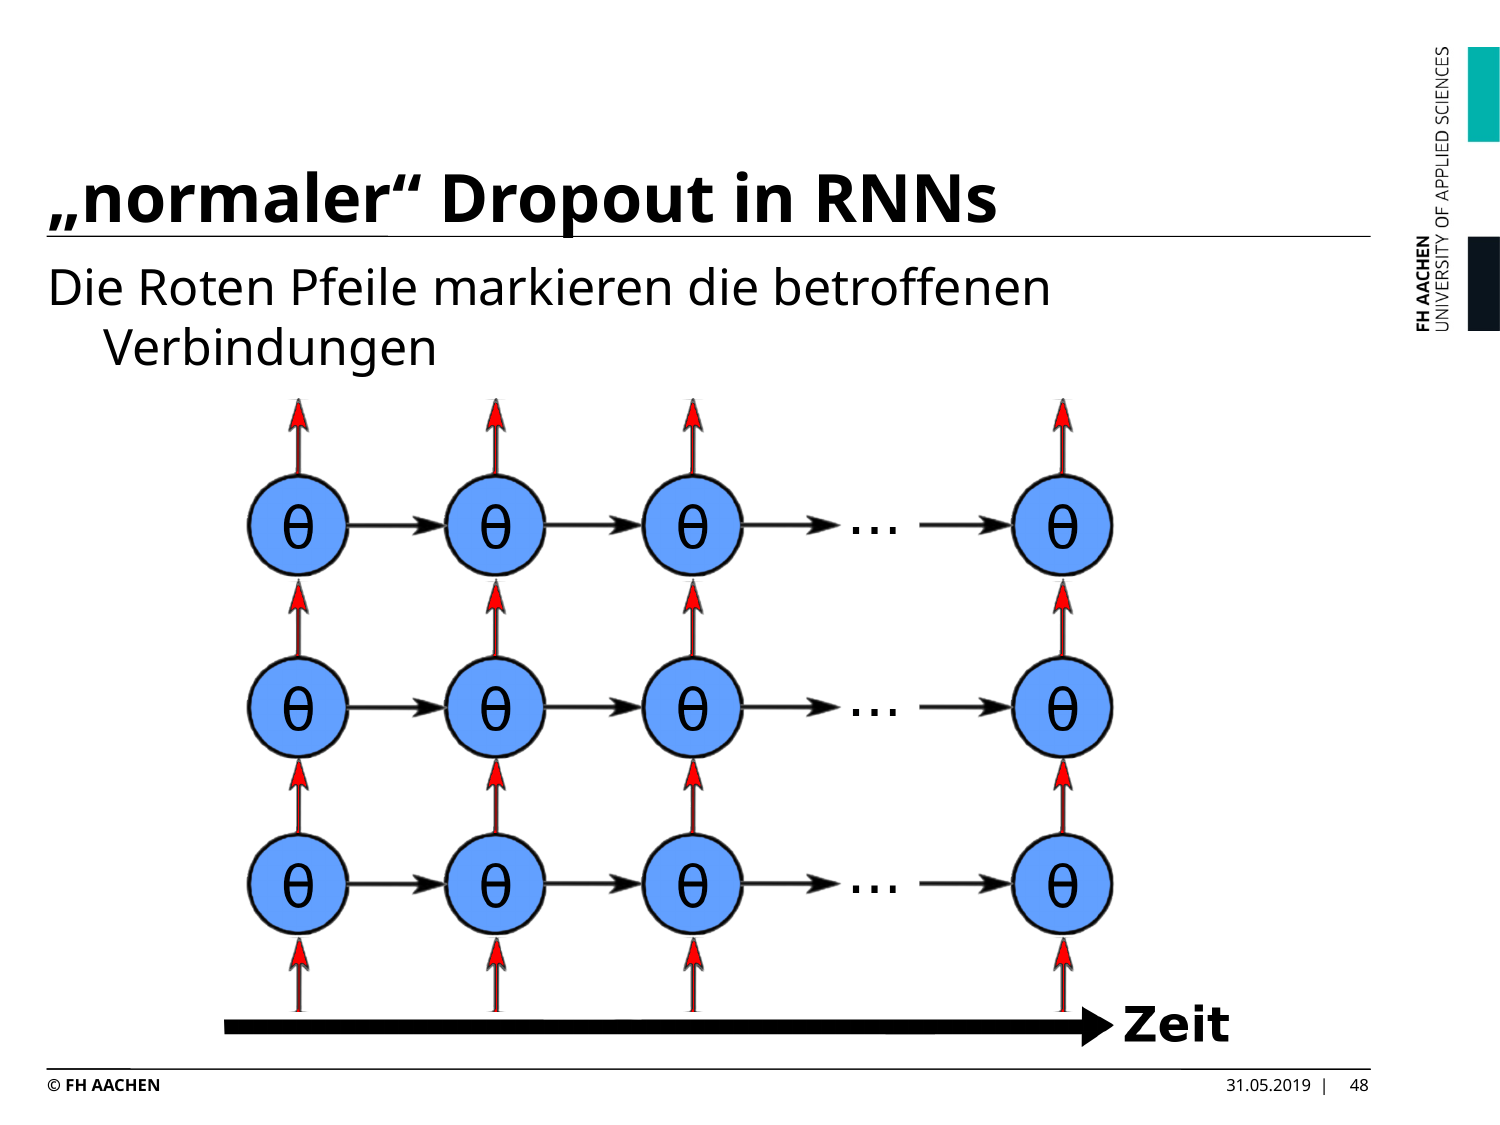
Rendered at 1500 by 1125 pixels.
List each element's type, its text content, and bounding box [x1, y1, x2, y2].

picture [1404, 47, 1500, 331]
picture [224, 398, 1229, 1047]
title „normaler“ Dropout in RNNs [47, 153, 1371, 237]
list Die Roten Pfeile markieren die betroffenen Verbindungen [47, 255, 1371, 1047]
